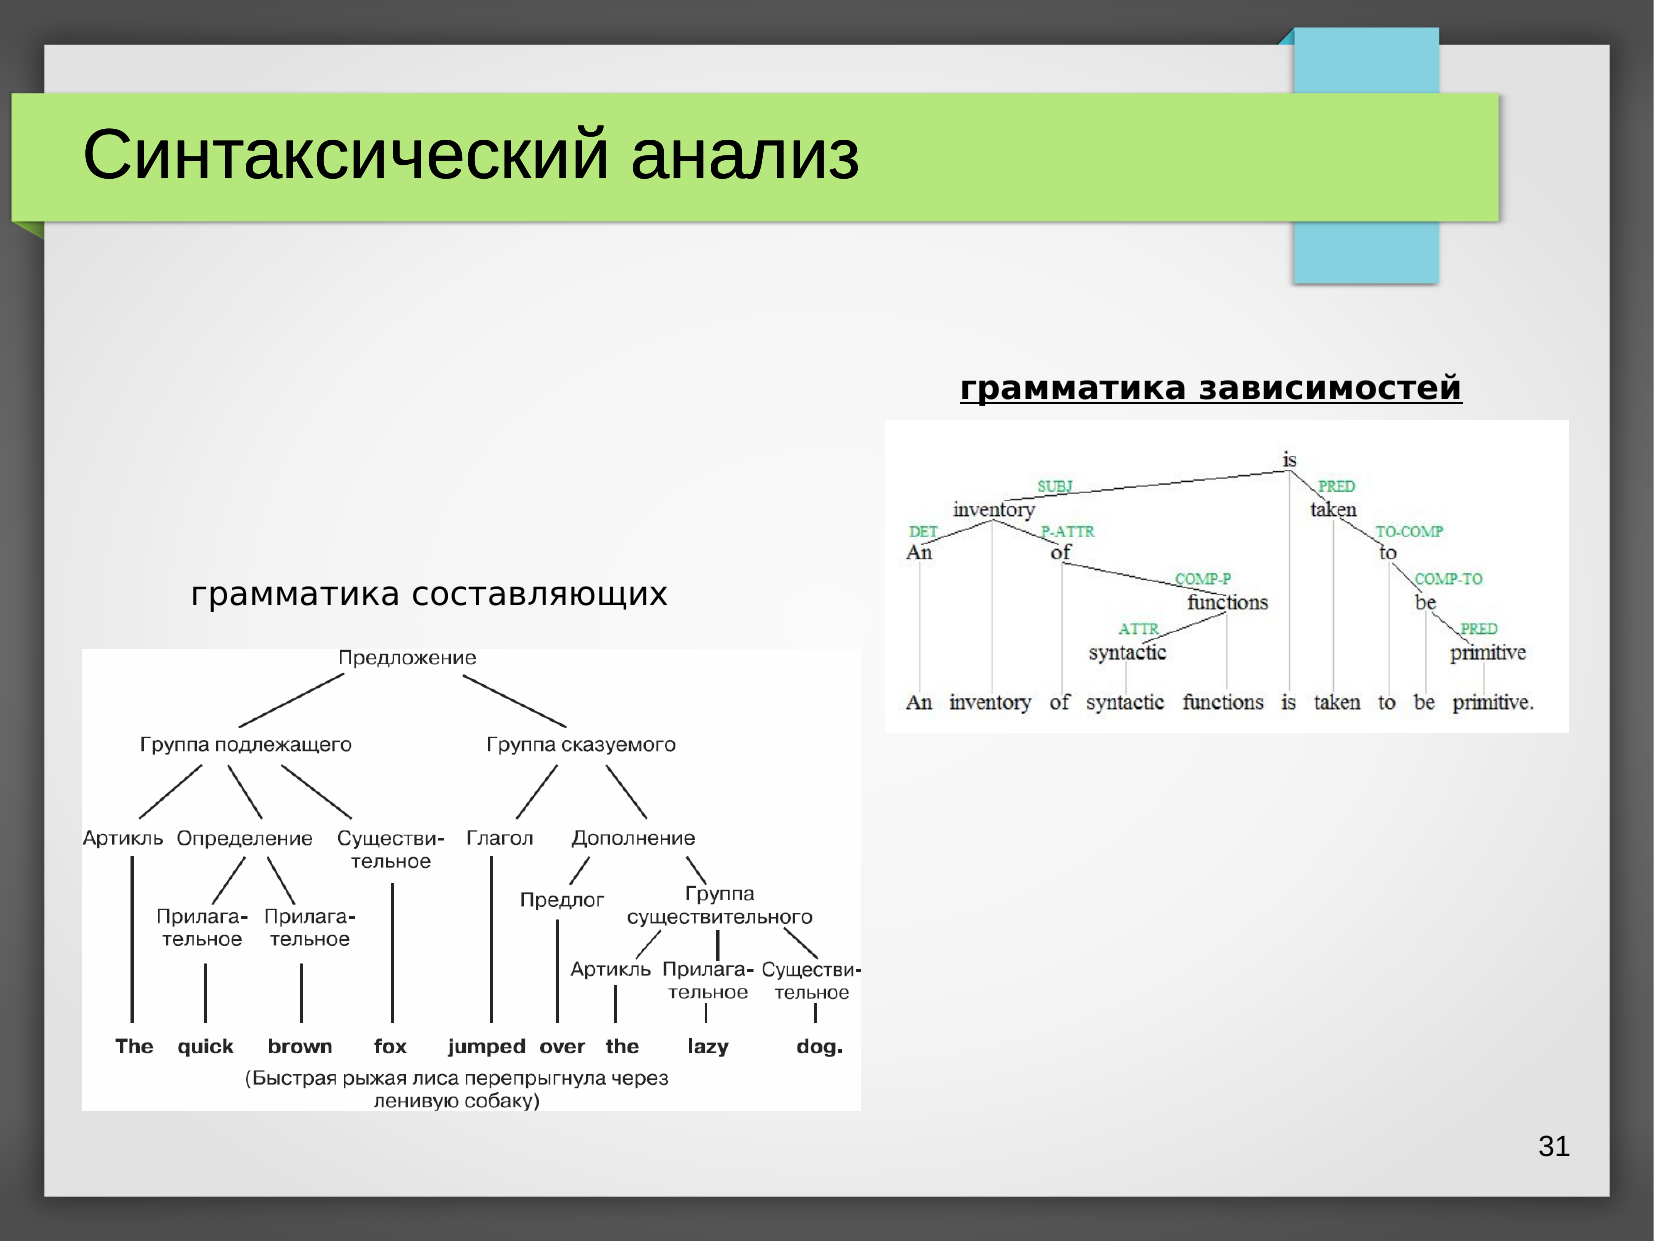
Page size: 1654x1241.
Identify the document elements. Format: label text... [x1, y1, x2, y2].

text_box грамматика составляющих [175, 566, 814, 638]
text_box грамматика зависимостей [944, 361, 1525, 420]
title Синтаксический анализ [82, 114, 993, 194]
picture [0, 0, 1654, 1241]
